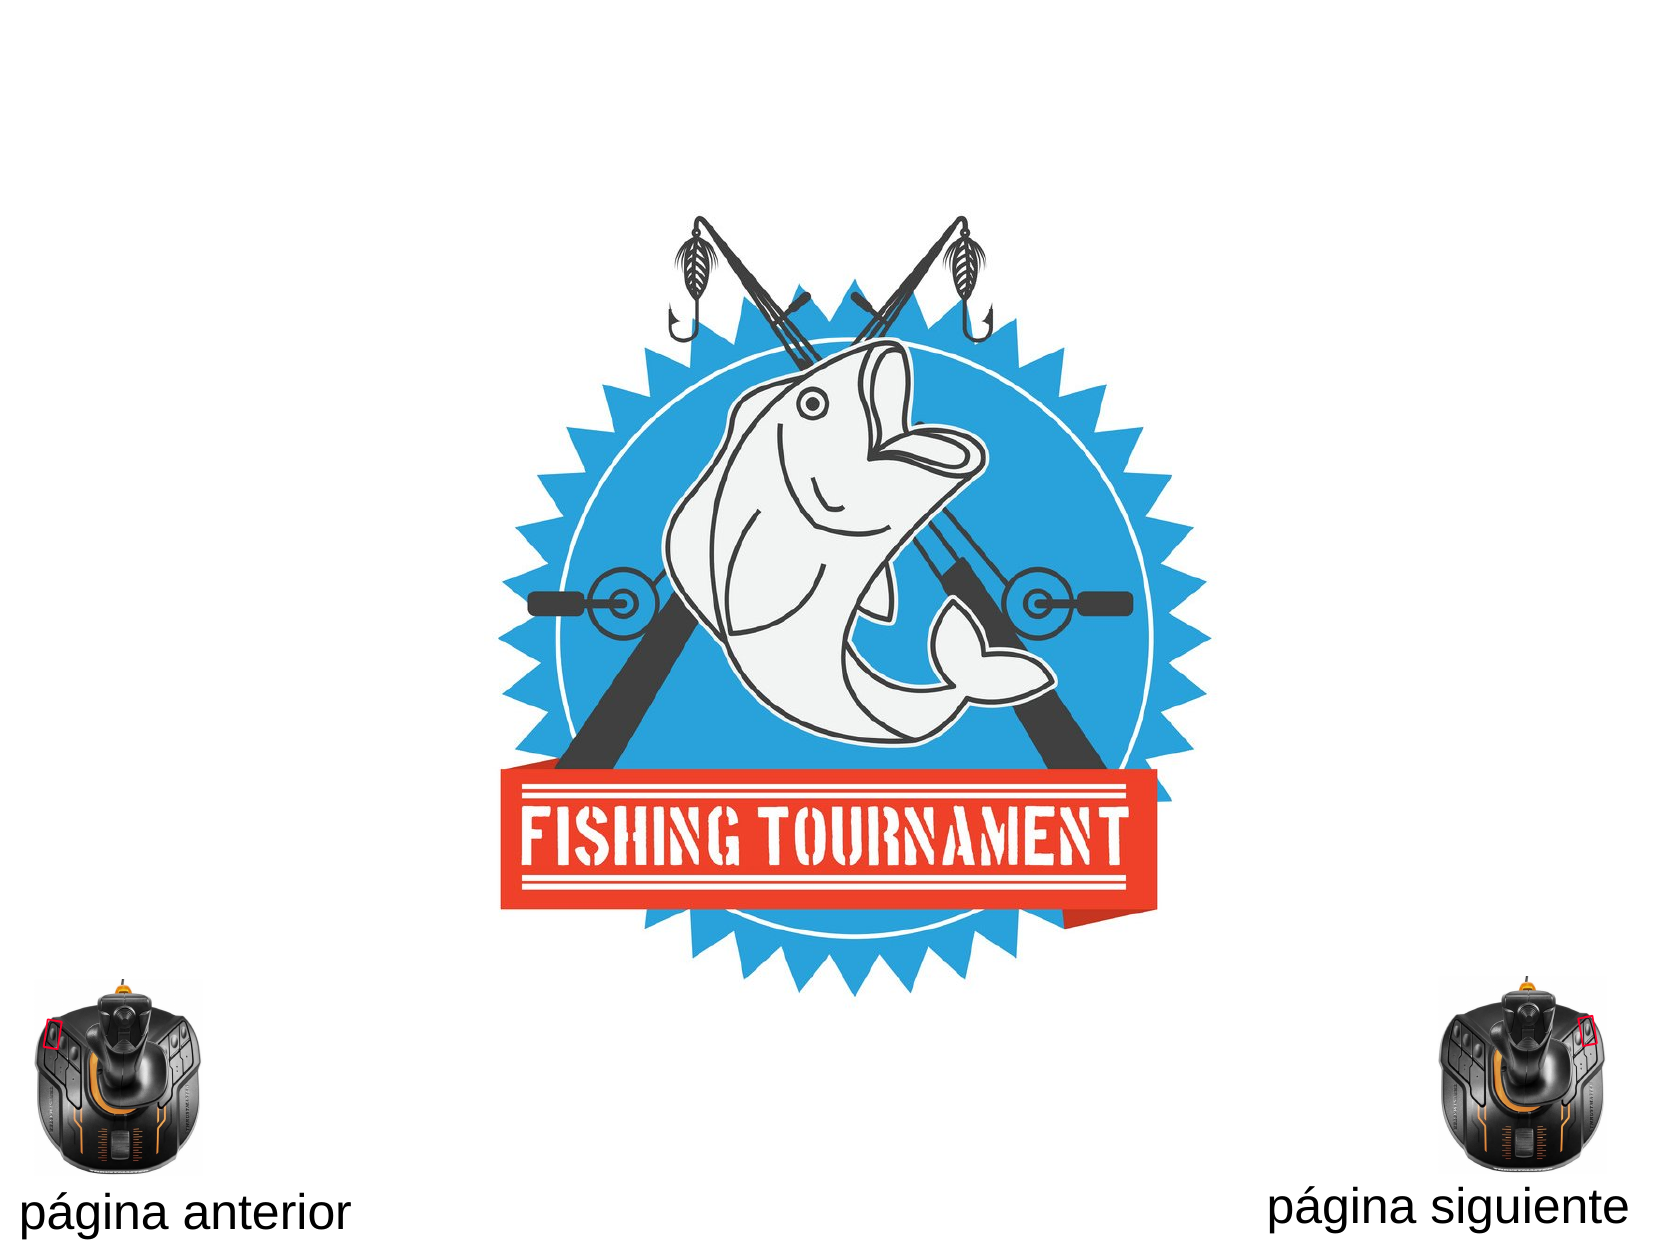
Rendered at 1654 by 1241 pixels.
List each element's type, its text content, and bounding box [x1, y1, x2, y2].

picture [34, 979, 203, 1177]
text_box página anterior [4, 1177, 368, 1241]
text_box página siguiente [1251, 1171, 1646, 1241]
picture [1438, 976, 1607, 1171]
picture [484, 194, 1229, 1010]
